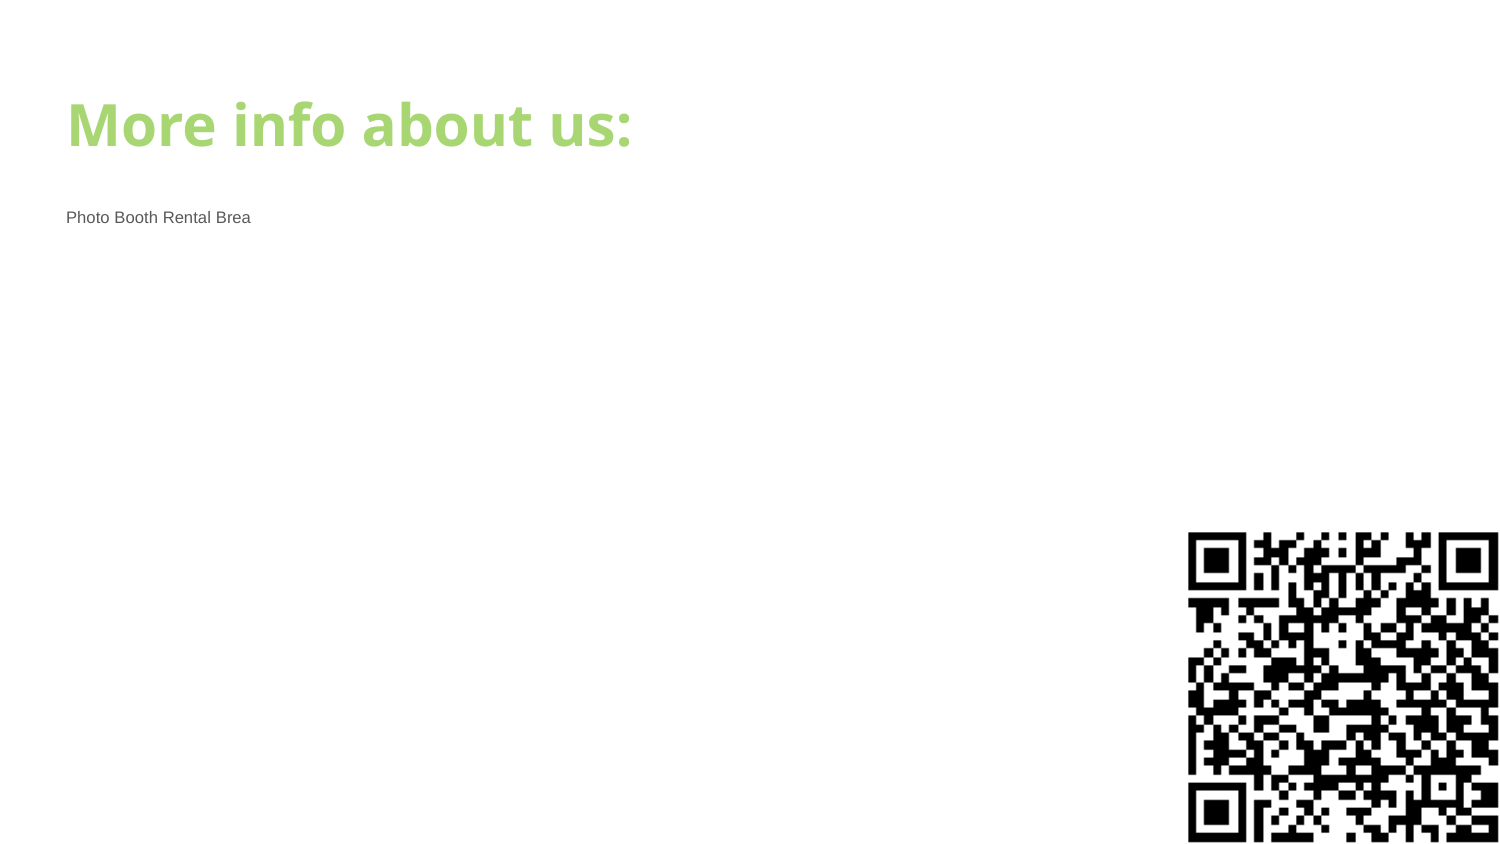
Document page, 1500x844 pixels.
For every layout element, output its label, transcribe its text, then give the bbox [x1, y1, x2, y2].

title More info about us: [51, 72, 1449, 167]
picture [1187, 531, 1500, 844]
list Photo Booth Rental Brea [51, 189, 1449, 750]
